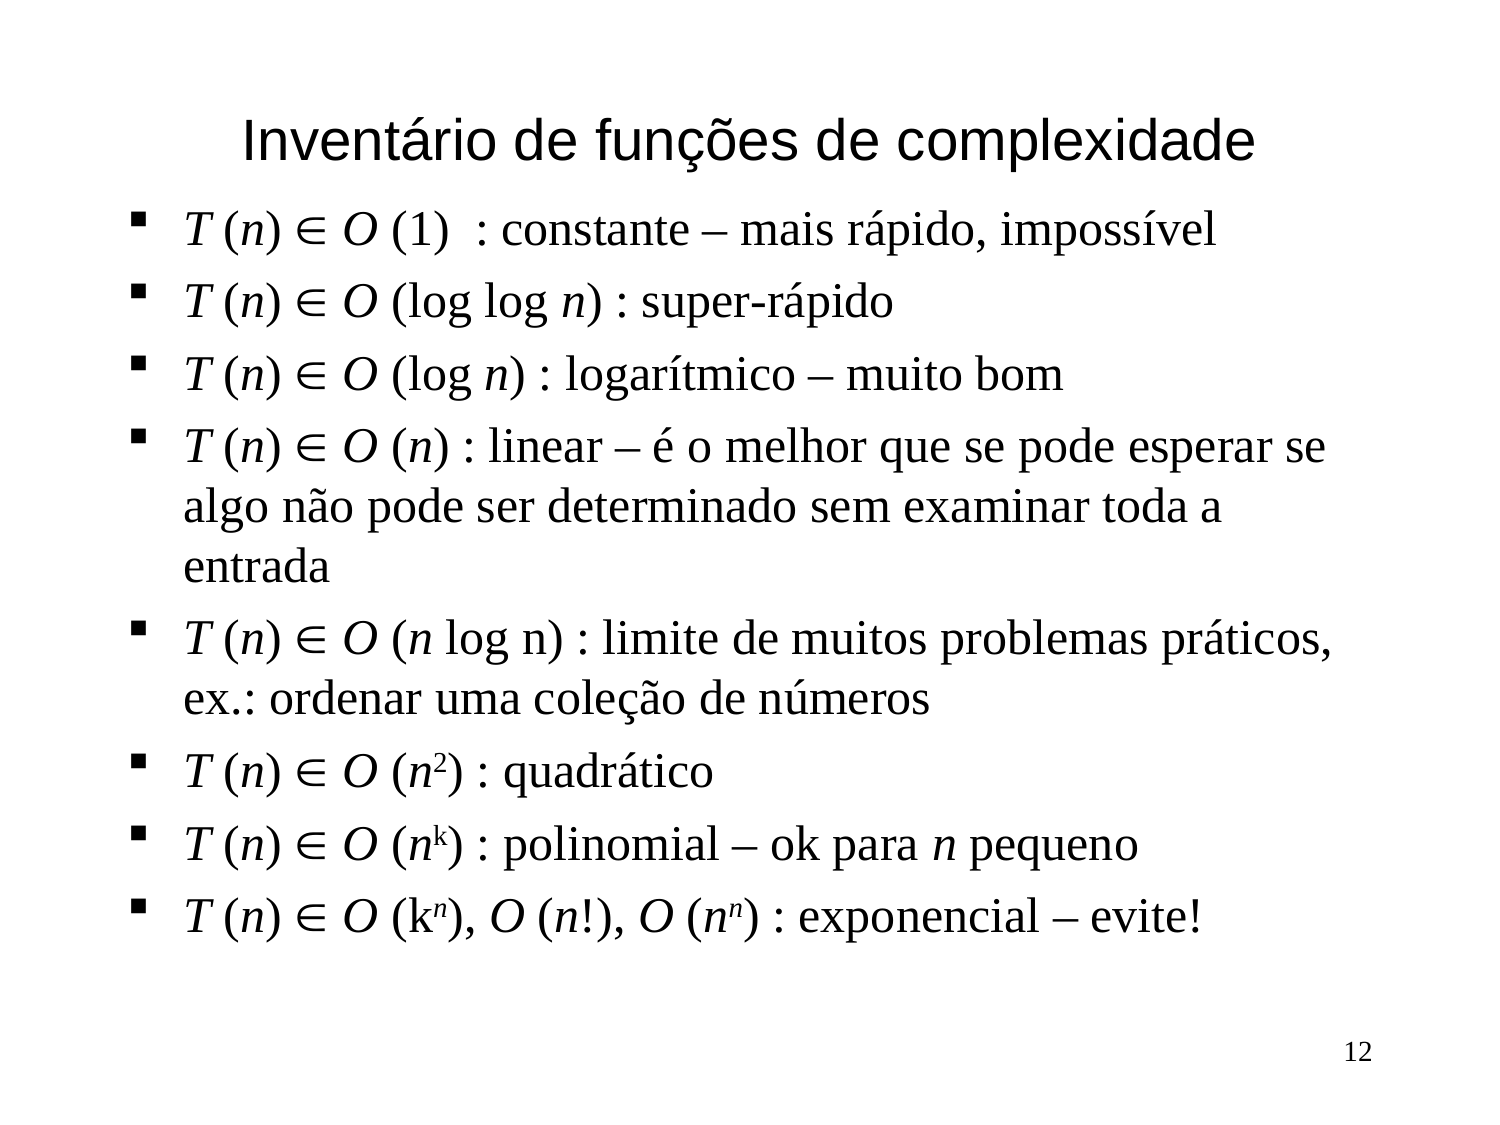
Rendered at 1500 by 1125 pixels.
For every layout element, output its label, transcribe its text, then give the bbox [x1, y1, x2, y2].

list T (n)  O (1) : constante – mais rápido, impossível T (n)  O (log log n) : super-rápido T (n)  O (log n) : logarítmico – muito bom T (n)  O (n) : linear – é o melhor que se pode esperar se algo não pode ser determinado sem examinar toda a entrada T (n)  O (n log n) : limite de muitos problemas práticos, ex.: ordenar uma coleção de números T (n)  O (n2) : quadrático T (n)  O (nk) : polinomial – ok para n pequeno T (n)  O (kn), O (n!), O (nn) : exponencial – evite! [112, 187, 1388, 1000]
title Inventário de funções de complexidade [112, 99, 1388, 175]
